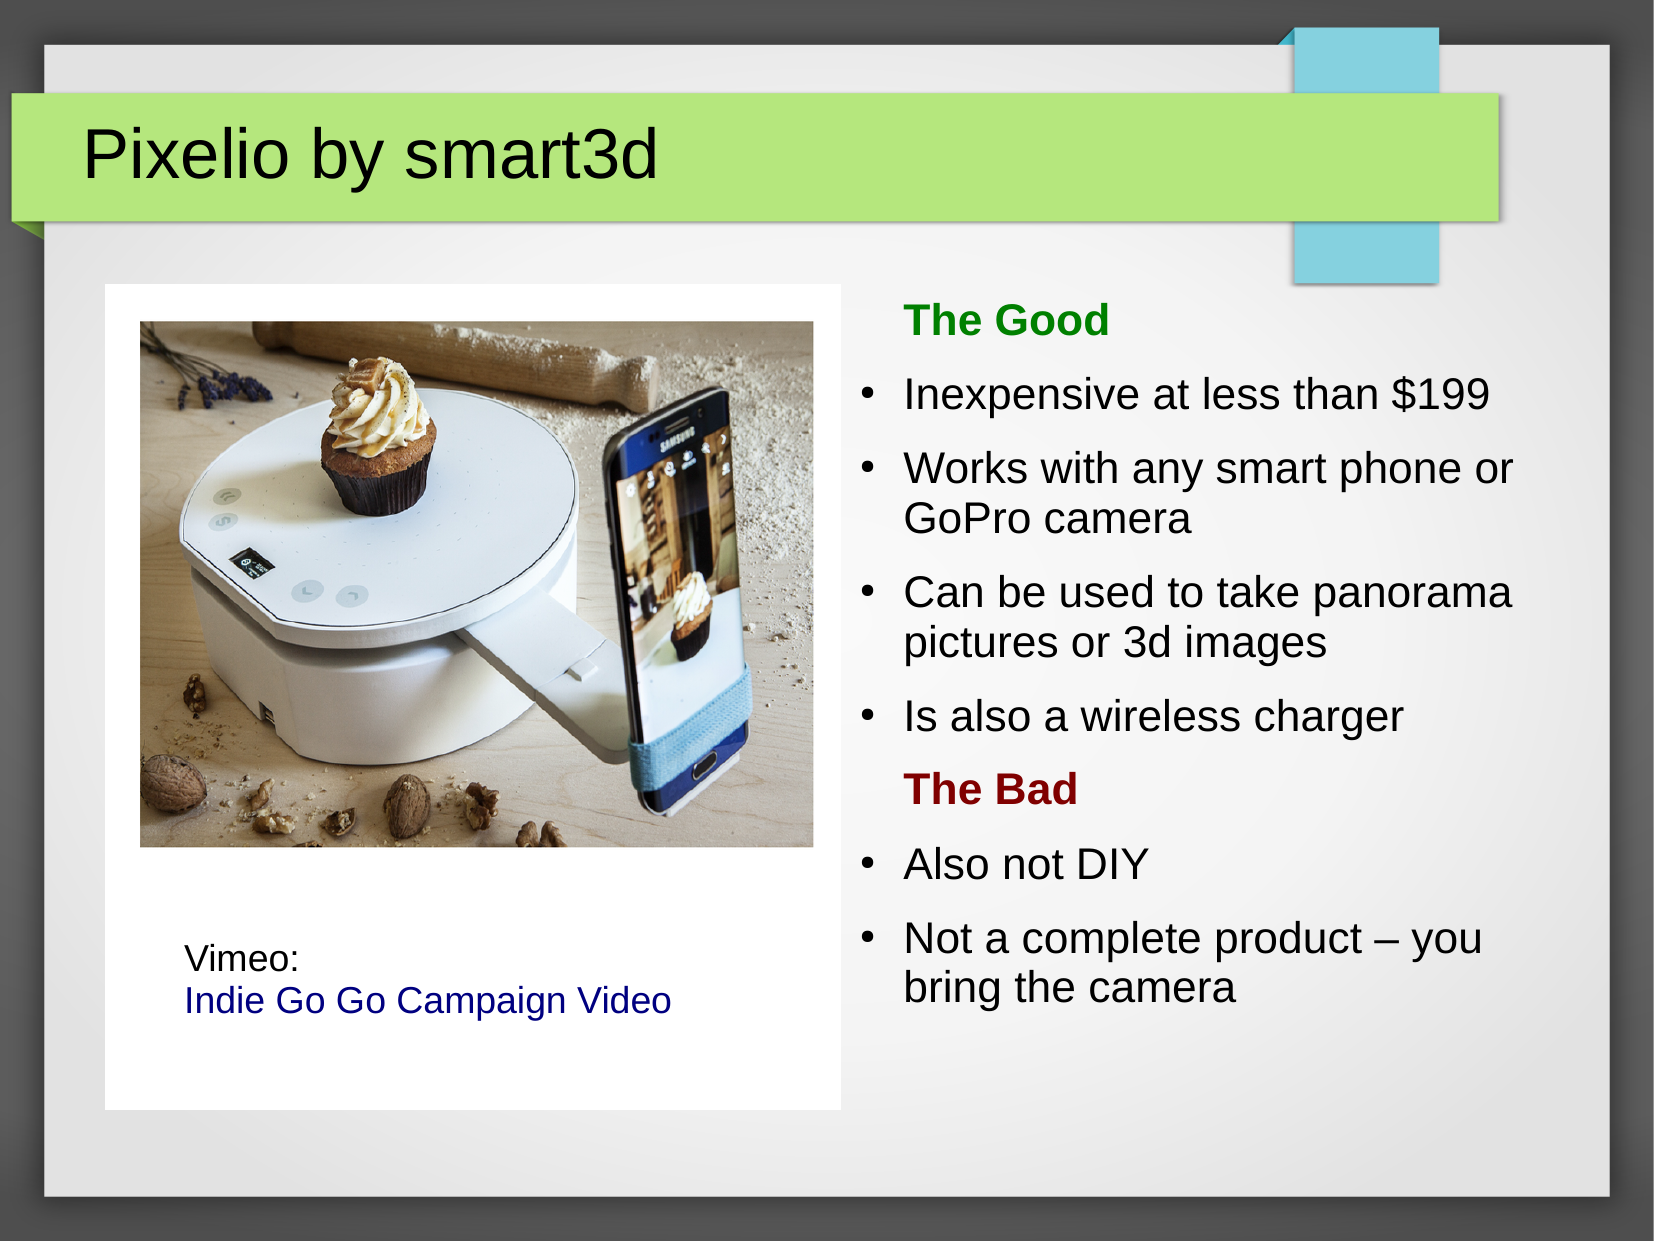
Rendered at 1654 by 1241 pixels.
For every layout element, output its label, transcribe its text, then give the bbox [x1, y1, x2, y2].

title Pixelio by smart3d [82, 94, 1264, 213]
picture [0, 0, 1654, 1241]
list The Good Inexpensive at less than $199 Works with any smart phone or GoPro camera Can be used to take panorama pictures or 3d images Is also a wireless charger The Bad Also not DIY Not a complete product – you bring the camera [845, 295, 1572, 1015]
text_box Vimeo: Indie Go Go Campaign Video [169, 930, 691, 1029]
